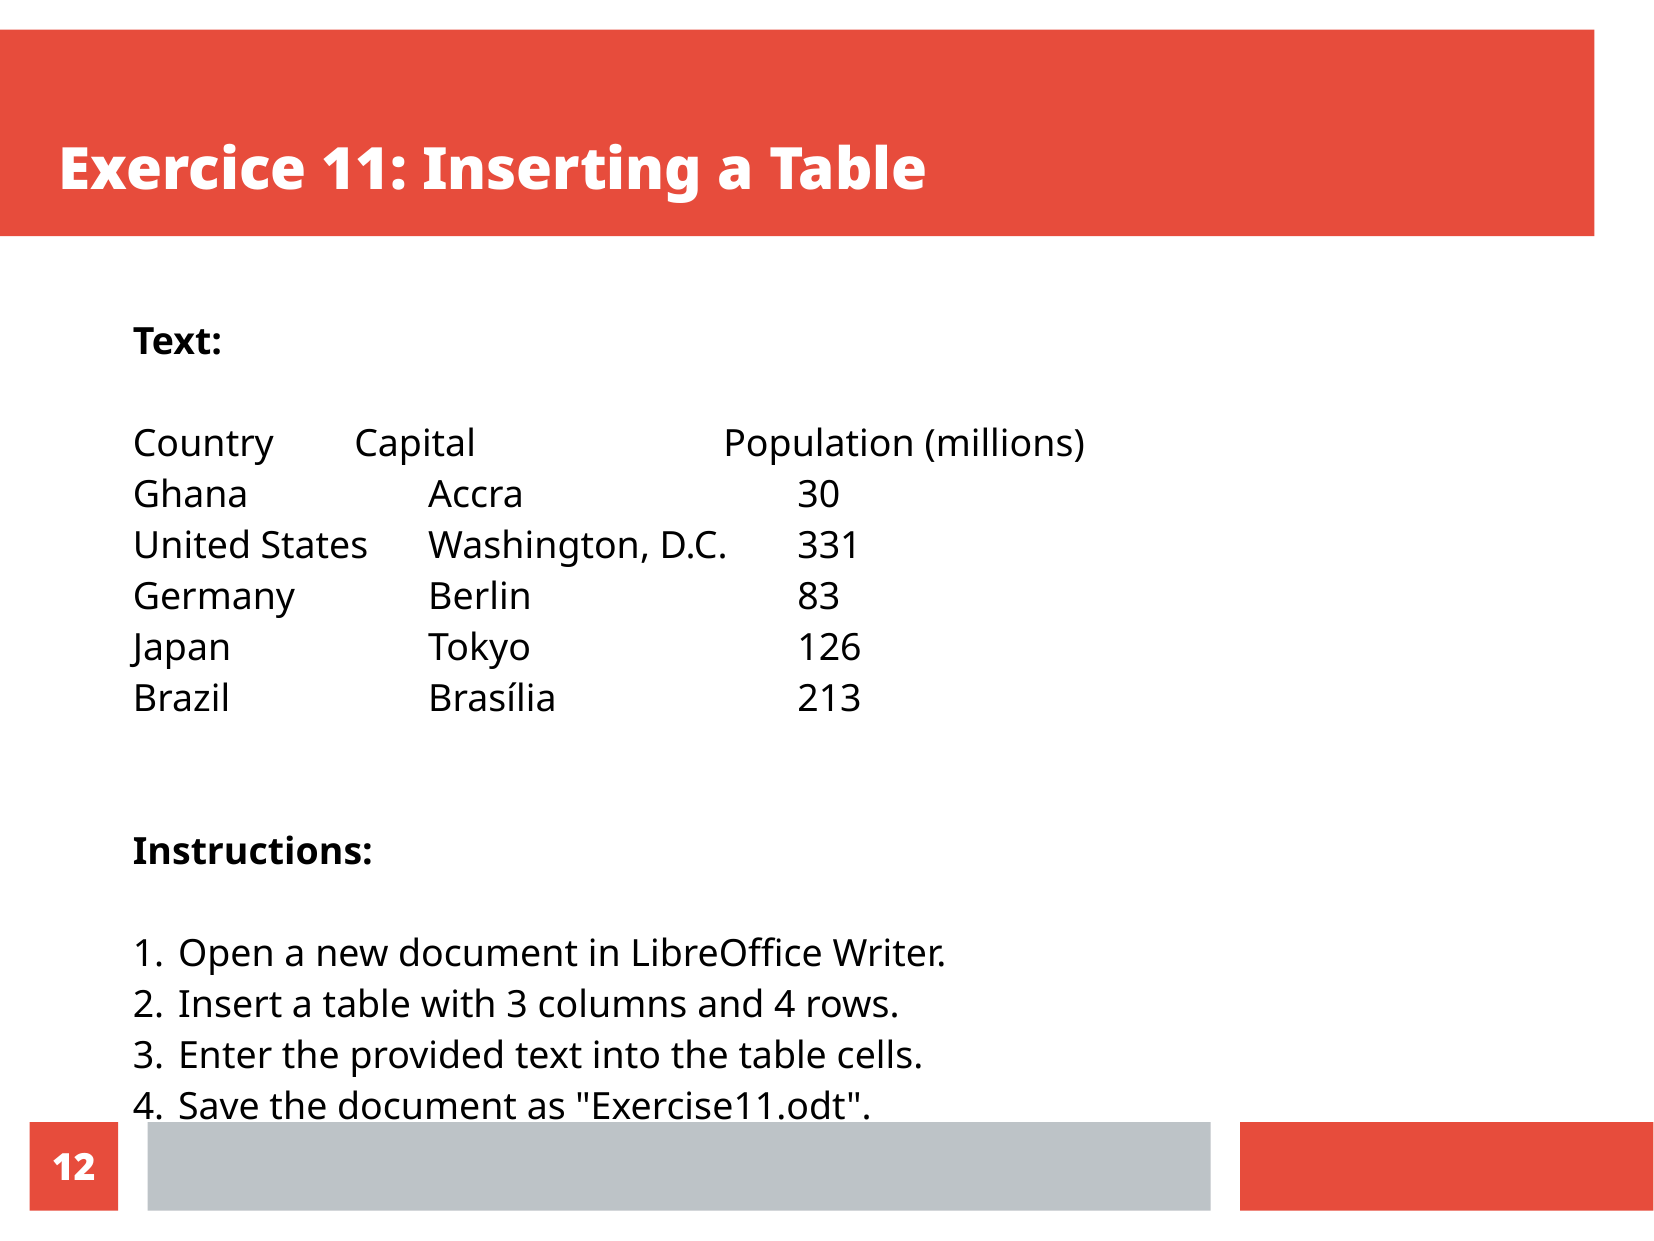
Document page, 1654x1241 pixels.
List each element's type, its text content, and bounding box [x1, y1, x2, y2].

title Exercice 11: Inserting a Table [59, 59, 1595, 207]
text_box Text: Country Capital Population (millions) Ghana Accra 30 United States Washington, D.C. 331 Germany Berlin 83 Japan Tokyo 126 Brazil Brasília 213 Instructions: Open a new document in LibreOffice Writer. Insert a table with 3 columns and 4 rows. Enter the provided text into the table cells. Save the document as "Exercise11.odt". [118, 307, 1536, 1019]
